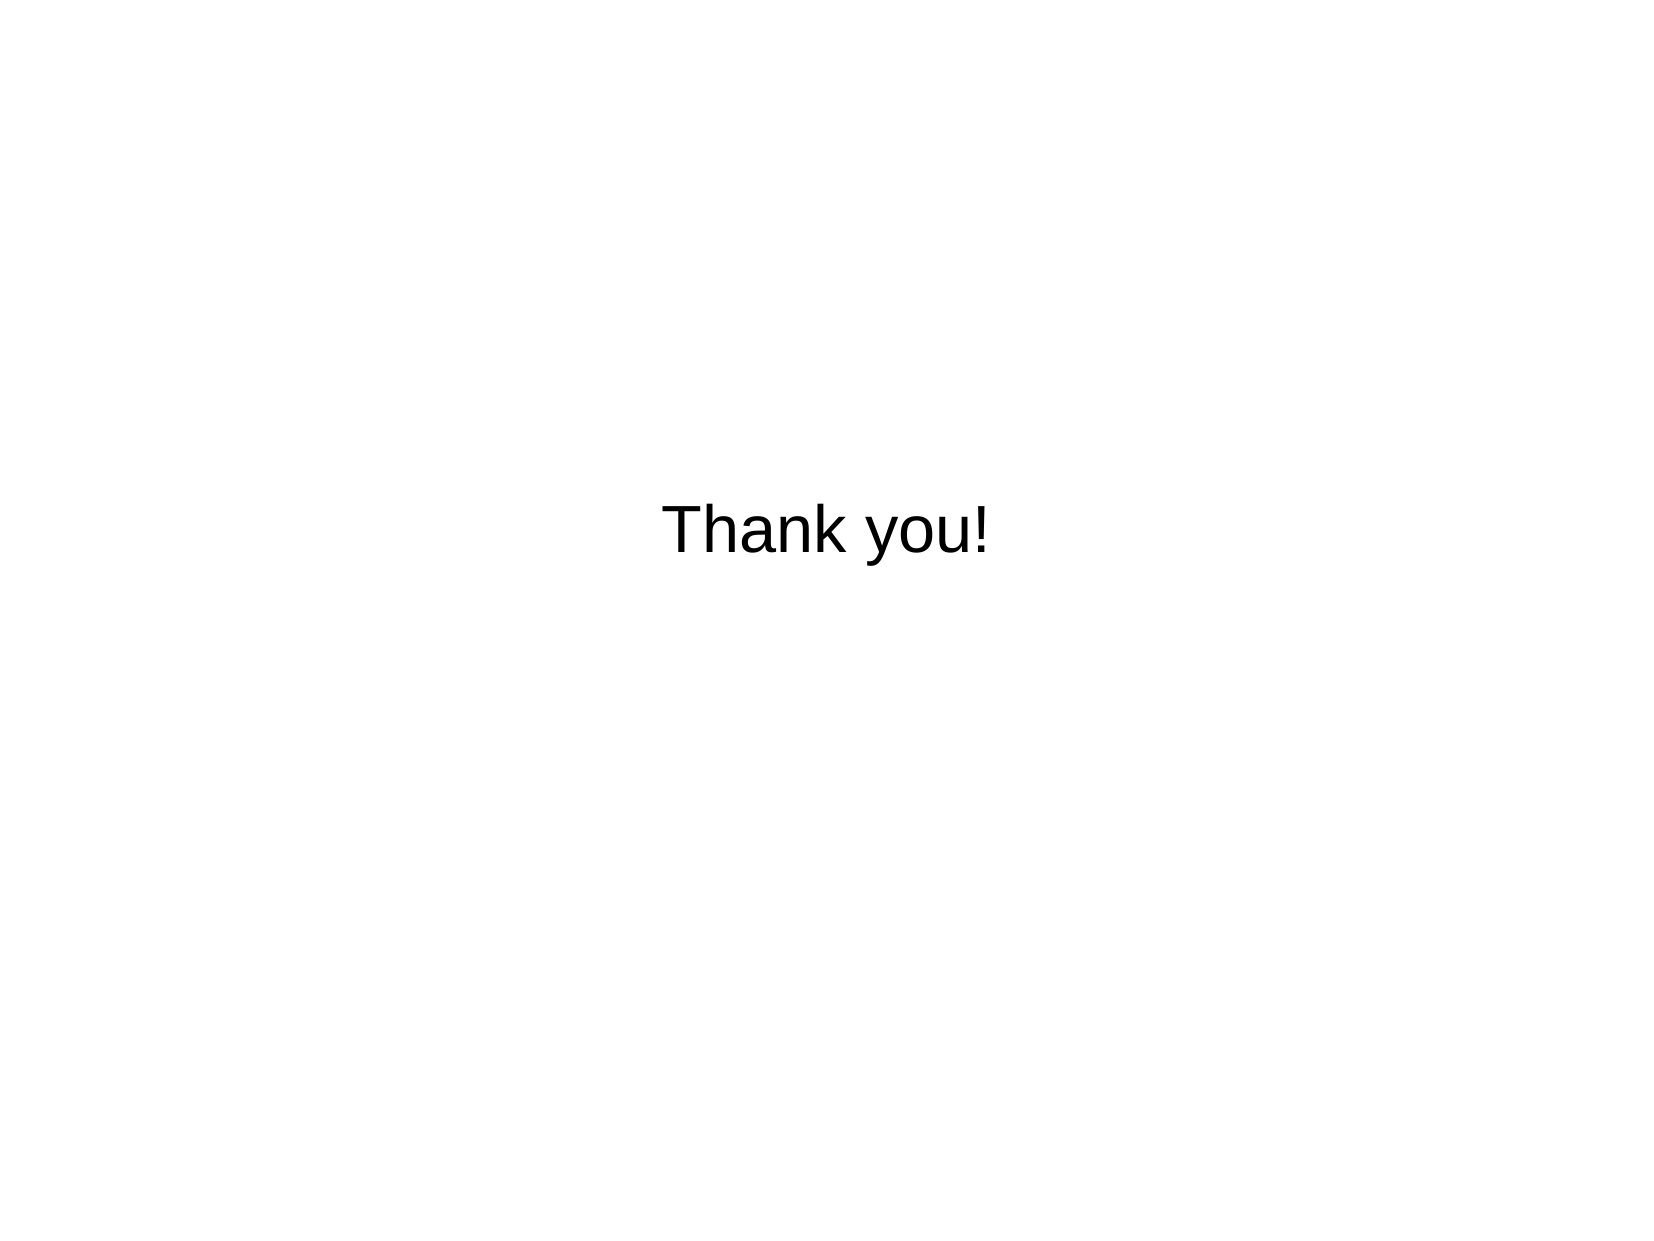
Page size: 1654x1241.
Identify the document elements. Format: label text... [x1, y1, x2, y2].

subtitle Thank you! [82, 49, 1571, 1010]
